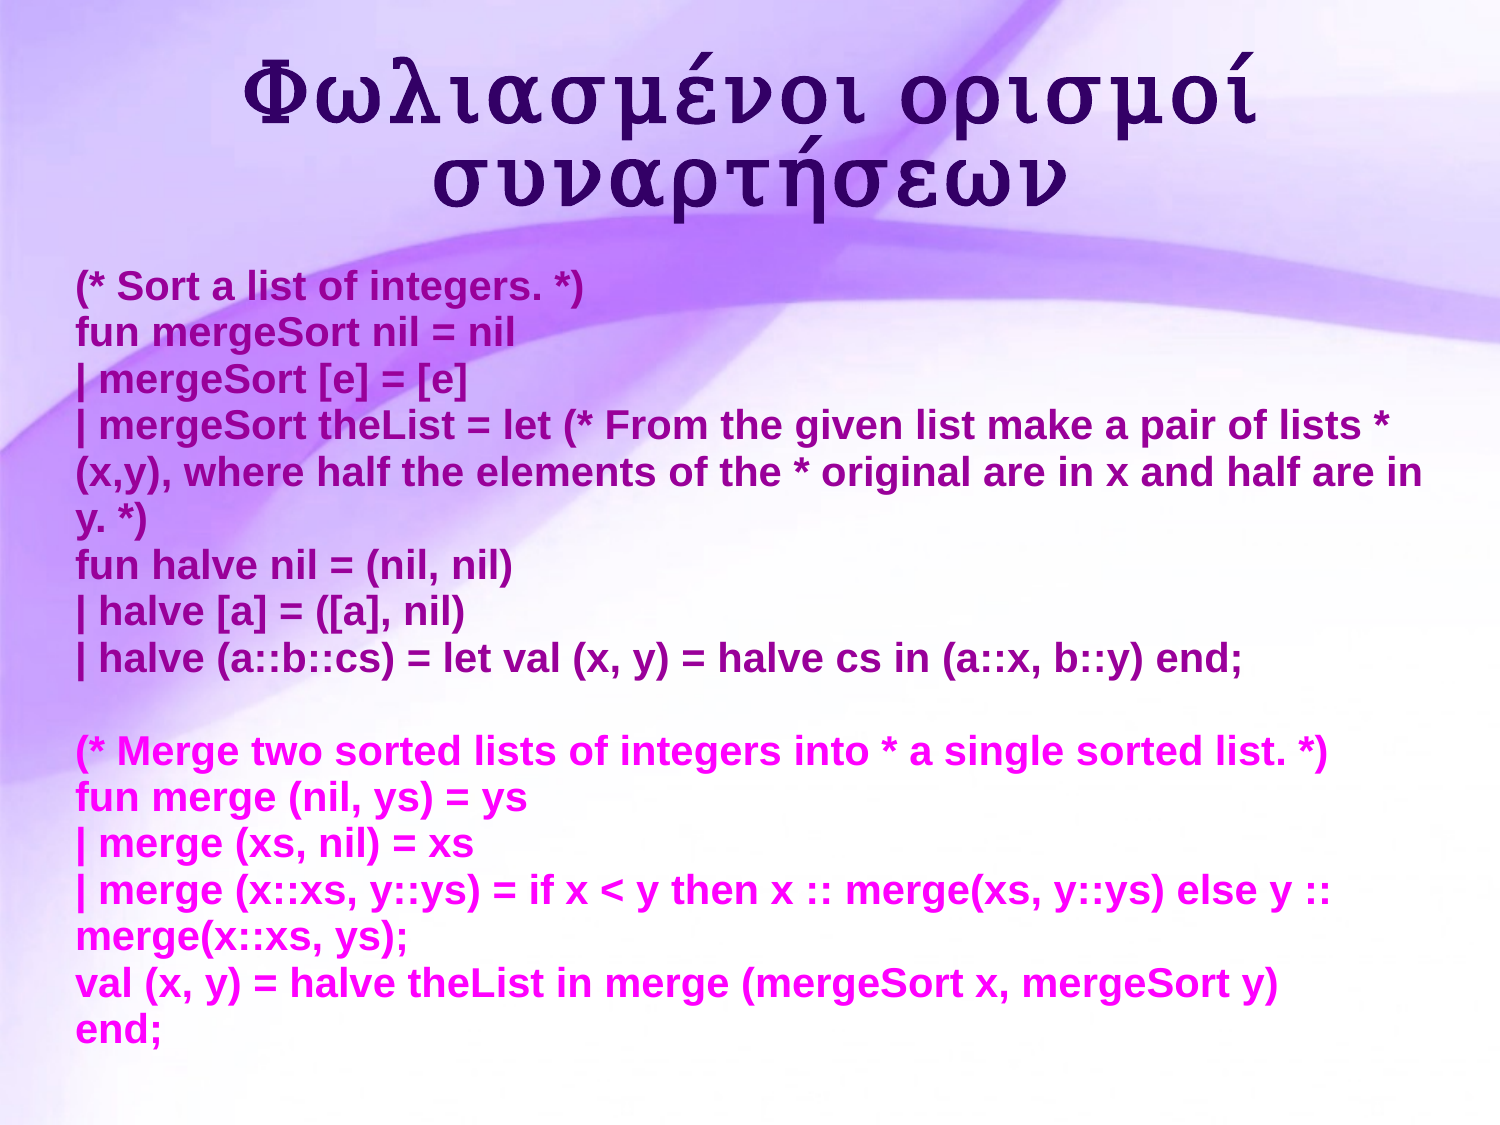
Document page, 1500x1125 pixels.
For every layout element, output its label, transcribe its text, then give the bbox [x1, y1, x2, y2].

list (* Sort a list of integers. *) fun mergeSort nil = nil | mergeSort [e] = [e] | mergeSort theList = let (* From the given list make a pair of lists * (x,y), where half the elements of the * original are in x and half are in y. *) fun halve nil = (nil, nil) | halve [a] = ([a], nil) | halve (a::b::cs) = let val (x, y) = halve cs in (a::x, b::y) end; (* Merge two sorted lists of integers into * a single sorted list. *) fun merge (nil, ys) = ys | merge (xs, nil) = xs | merge (x::xs, y::ys) = if x < y then x :: merge(xs, y::ys) else y :: merge(x::xs, ys); val (x, y) = halve theList in merge (mergeSort x, mergeSort y) end; [75, 262, 1425, 1070]
title Φωλιασμένοι ορισμοί συναρτήσεων [75, 0, 1425, 262]
picture [0, 0, 1500, 1125]
